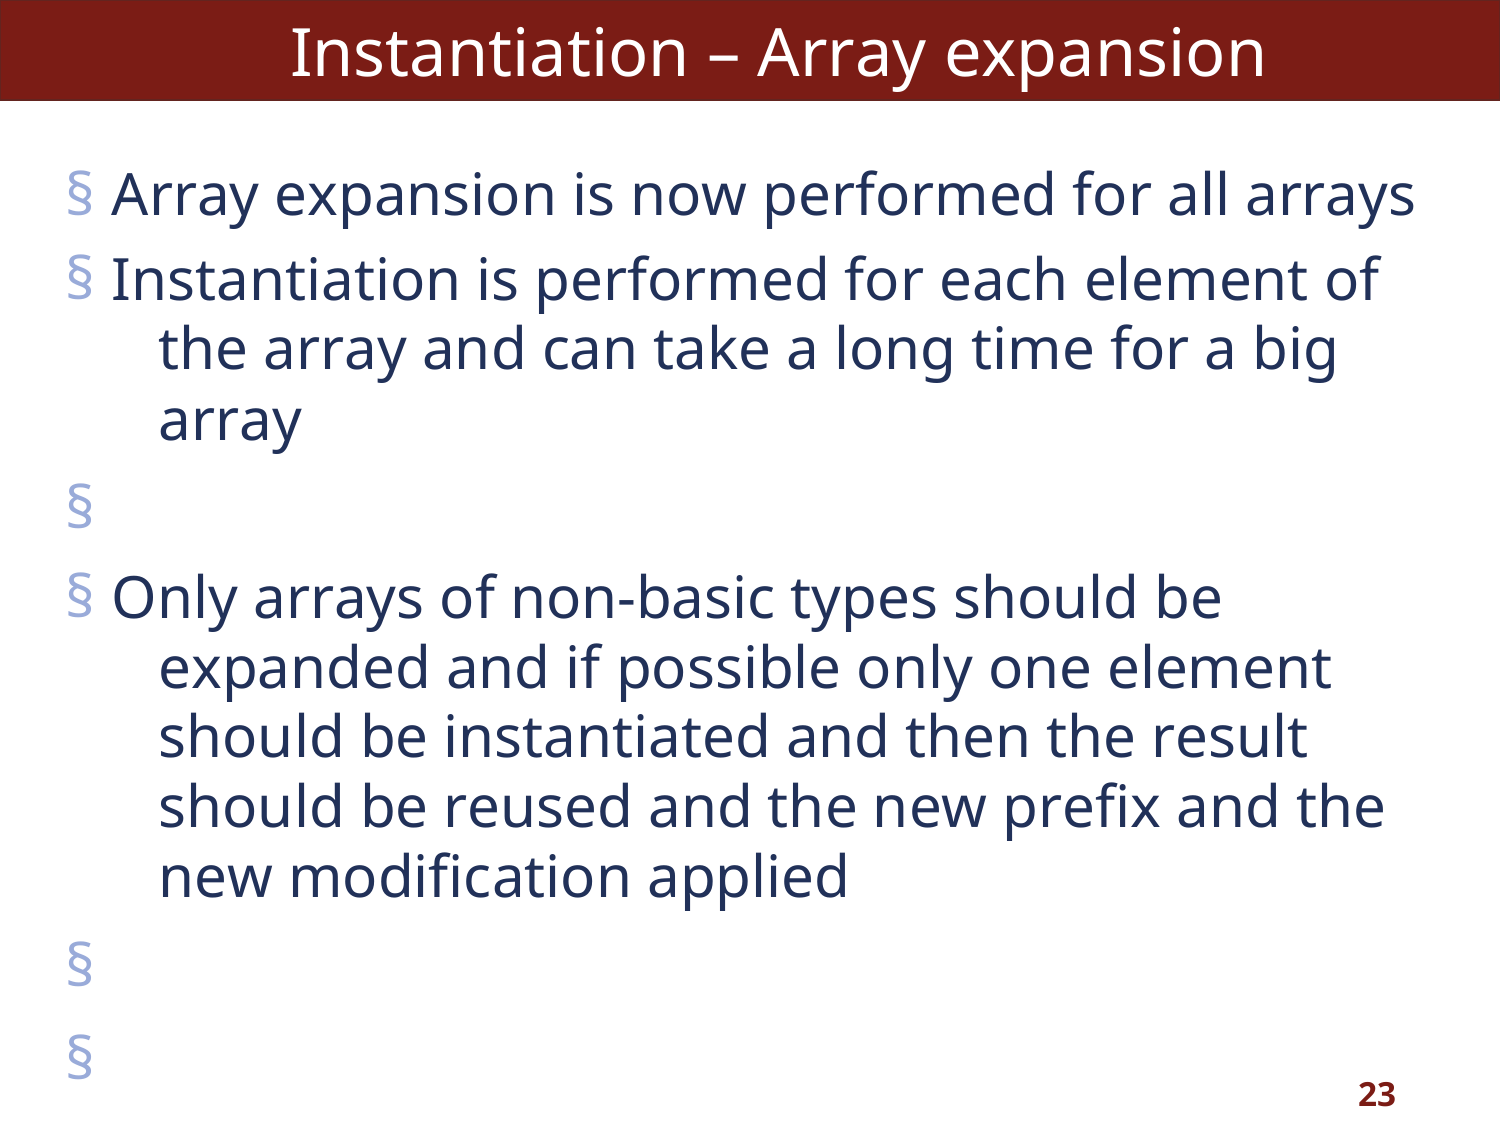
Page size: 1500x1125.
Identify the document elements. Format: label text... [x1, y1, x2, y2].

text_box 23 [1342, 1065, 1493, 1116]
title Instantiation – Array expansion [275, 0, 1500, 100]
list Array expansion is now performed for all arrays Instantiation is performed for each element of the array and can take a long time for a big array Only arrays of non-basic types should be expanded and if possible only one element should be instantiated and then the result should be reused and the new prefix and the new modification applied [50, 149, 1451, 1075]
